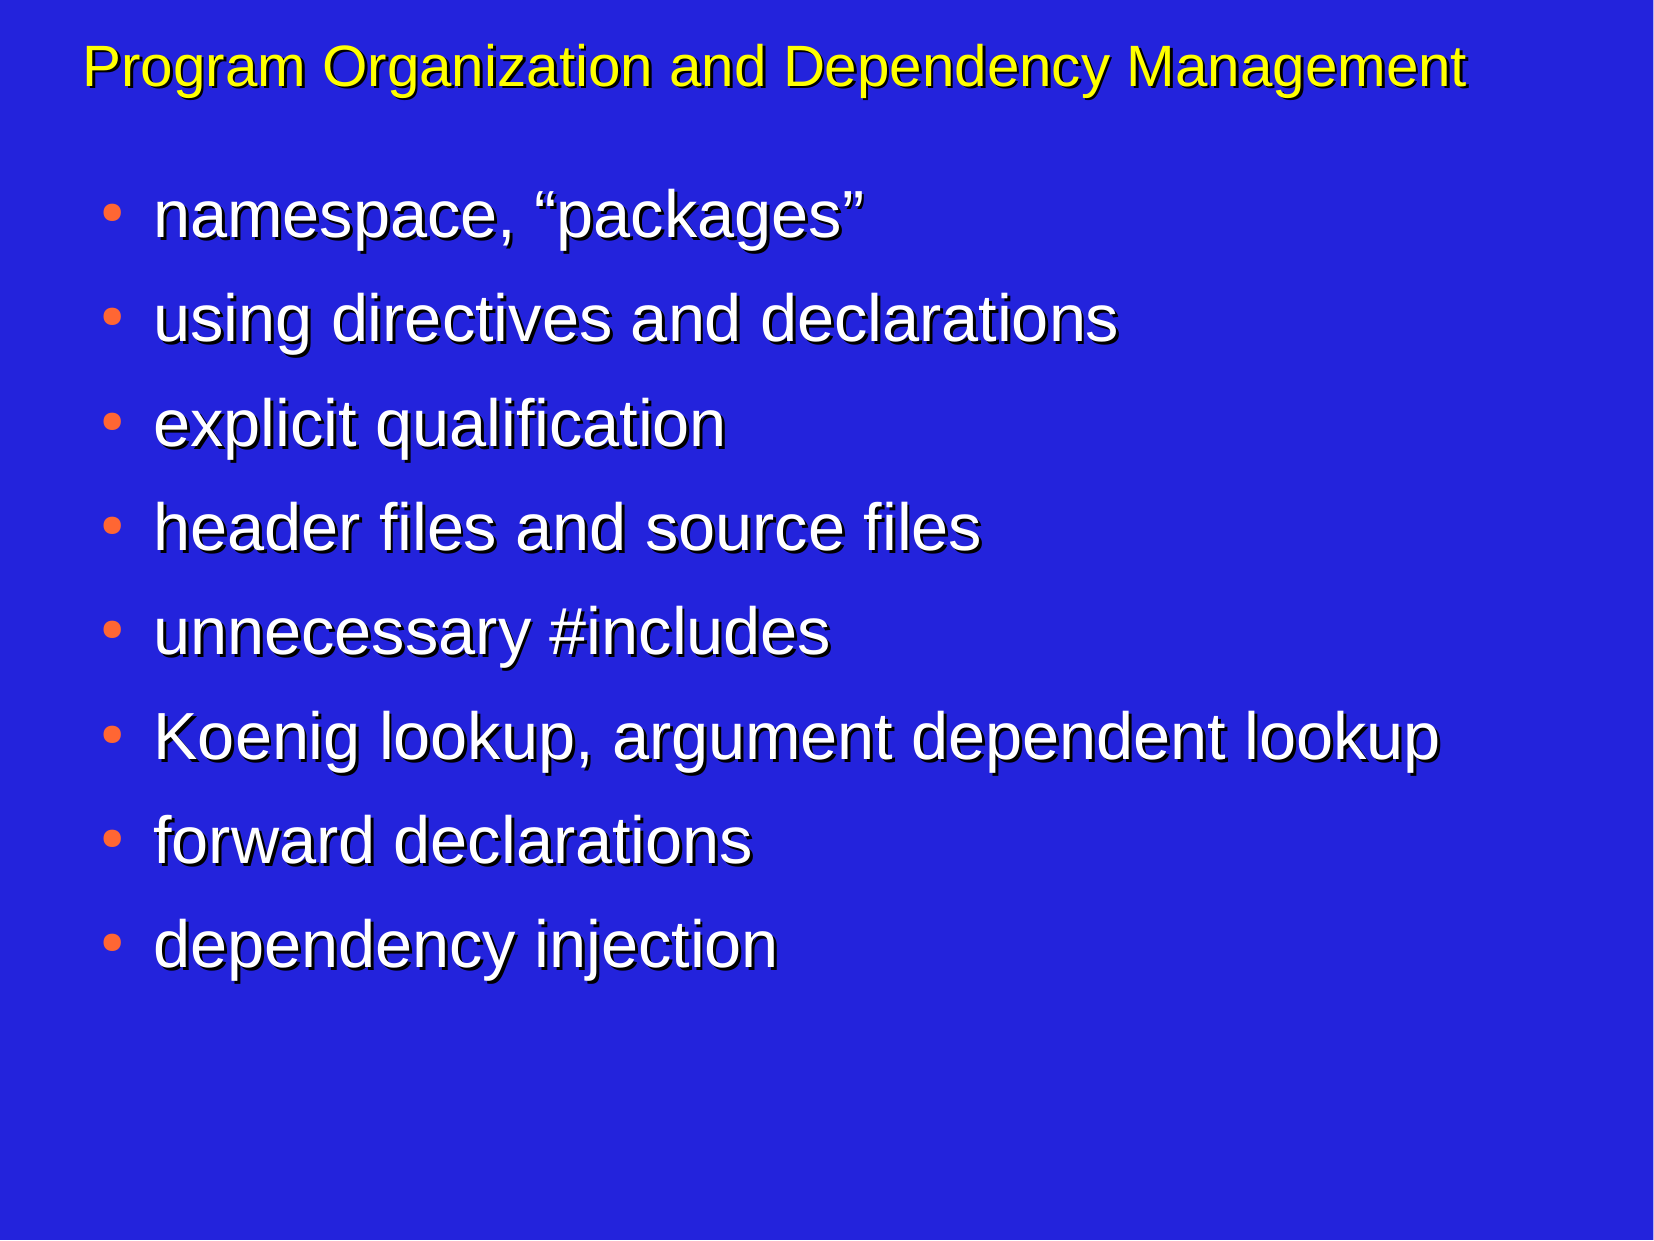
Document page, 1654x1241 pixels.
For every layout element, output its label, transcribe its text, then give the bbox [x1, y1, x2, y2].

list namespace, “packages” using directives and declarations explicit qualification header files and source files unnecessary #includes Koenig lookup, argument dependent lookup forward declarations dependency injection [82, 177, 1571, 1182]
title Program Organization and Dependency Management [82, 2, 1571, 130]
